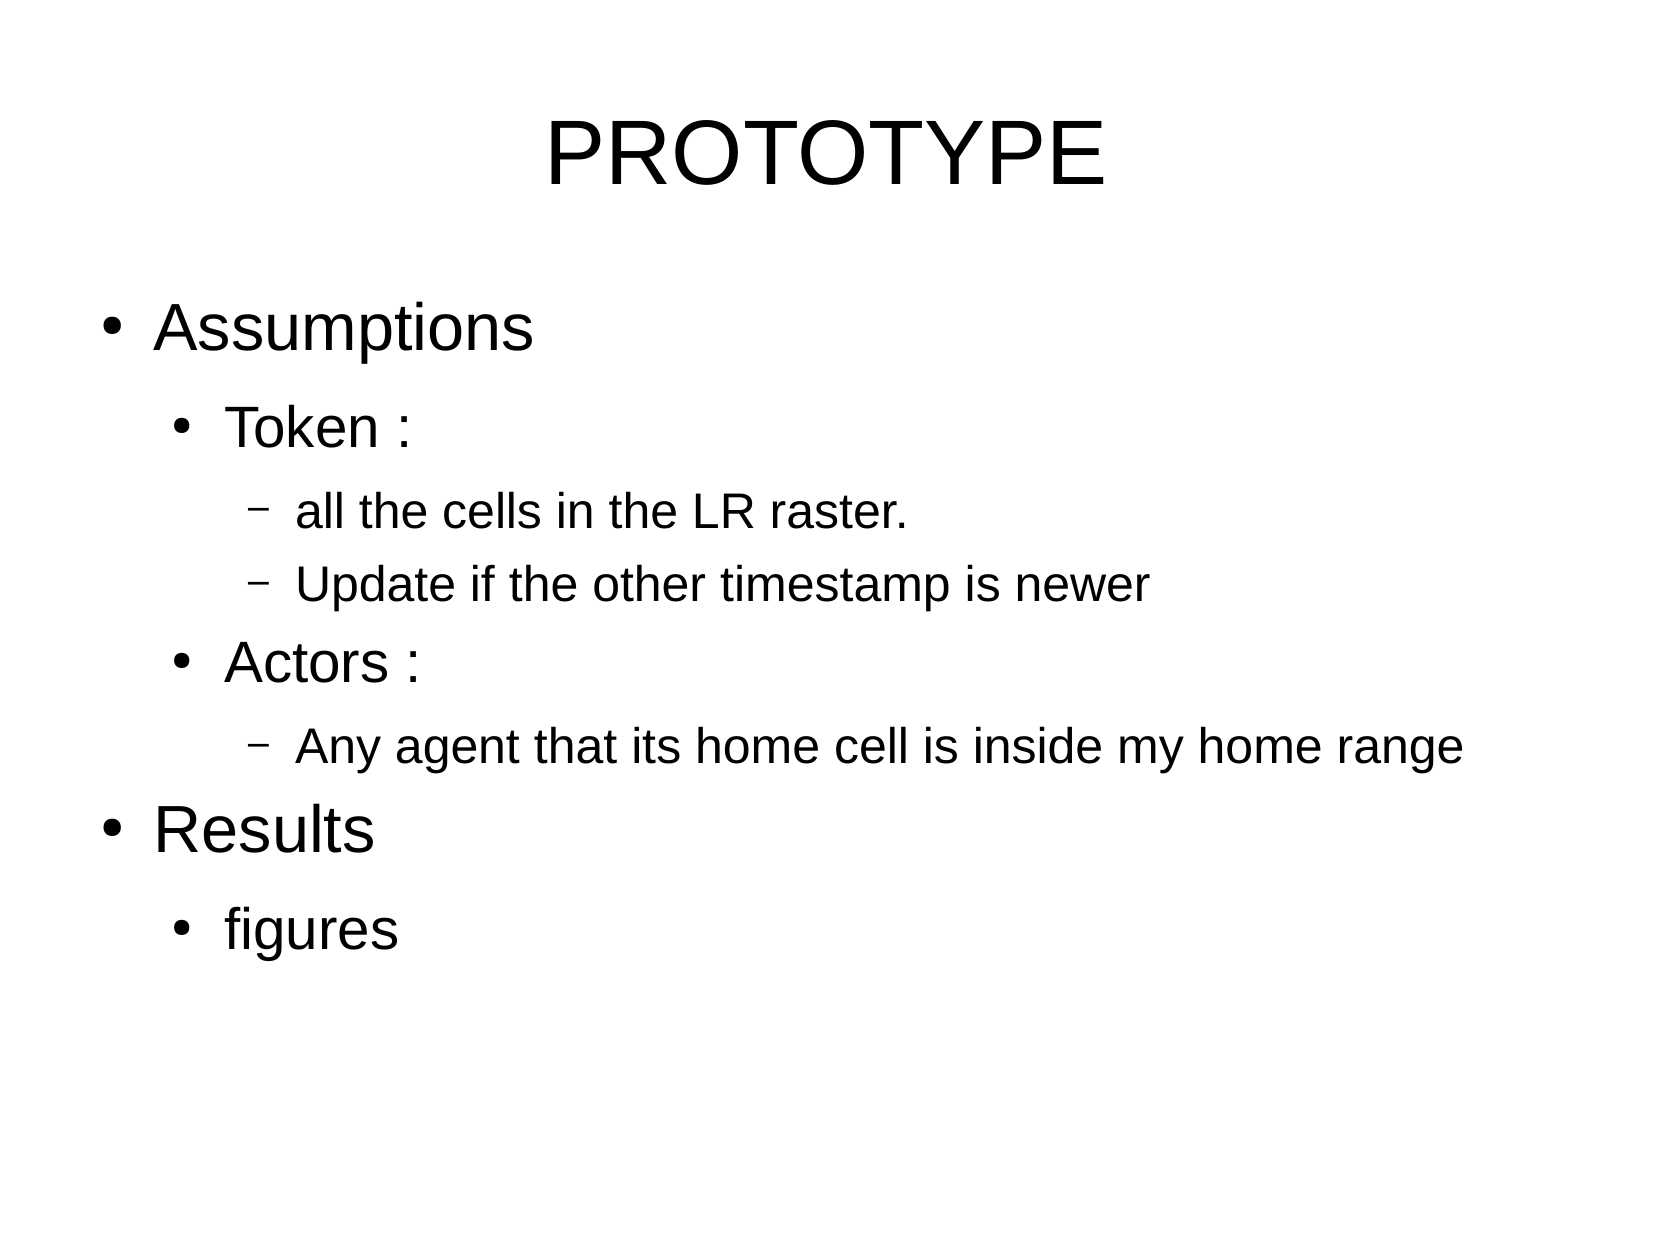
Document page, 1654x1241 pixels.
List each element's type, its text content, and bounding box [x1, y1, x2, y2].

list Assumptions Token : all the cells in the LR raster. Update if the other timestamp is newer Actors : Any agent that its home cell is inside my home range Results figures [82, 290, 1571, 1109]
title PROTOTYPE [82, 49, 1571, 257]
